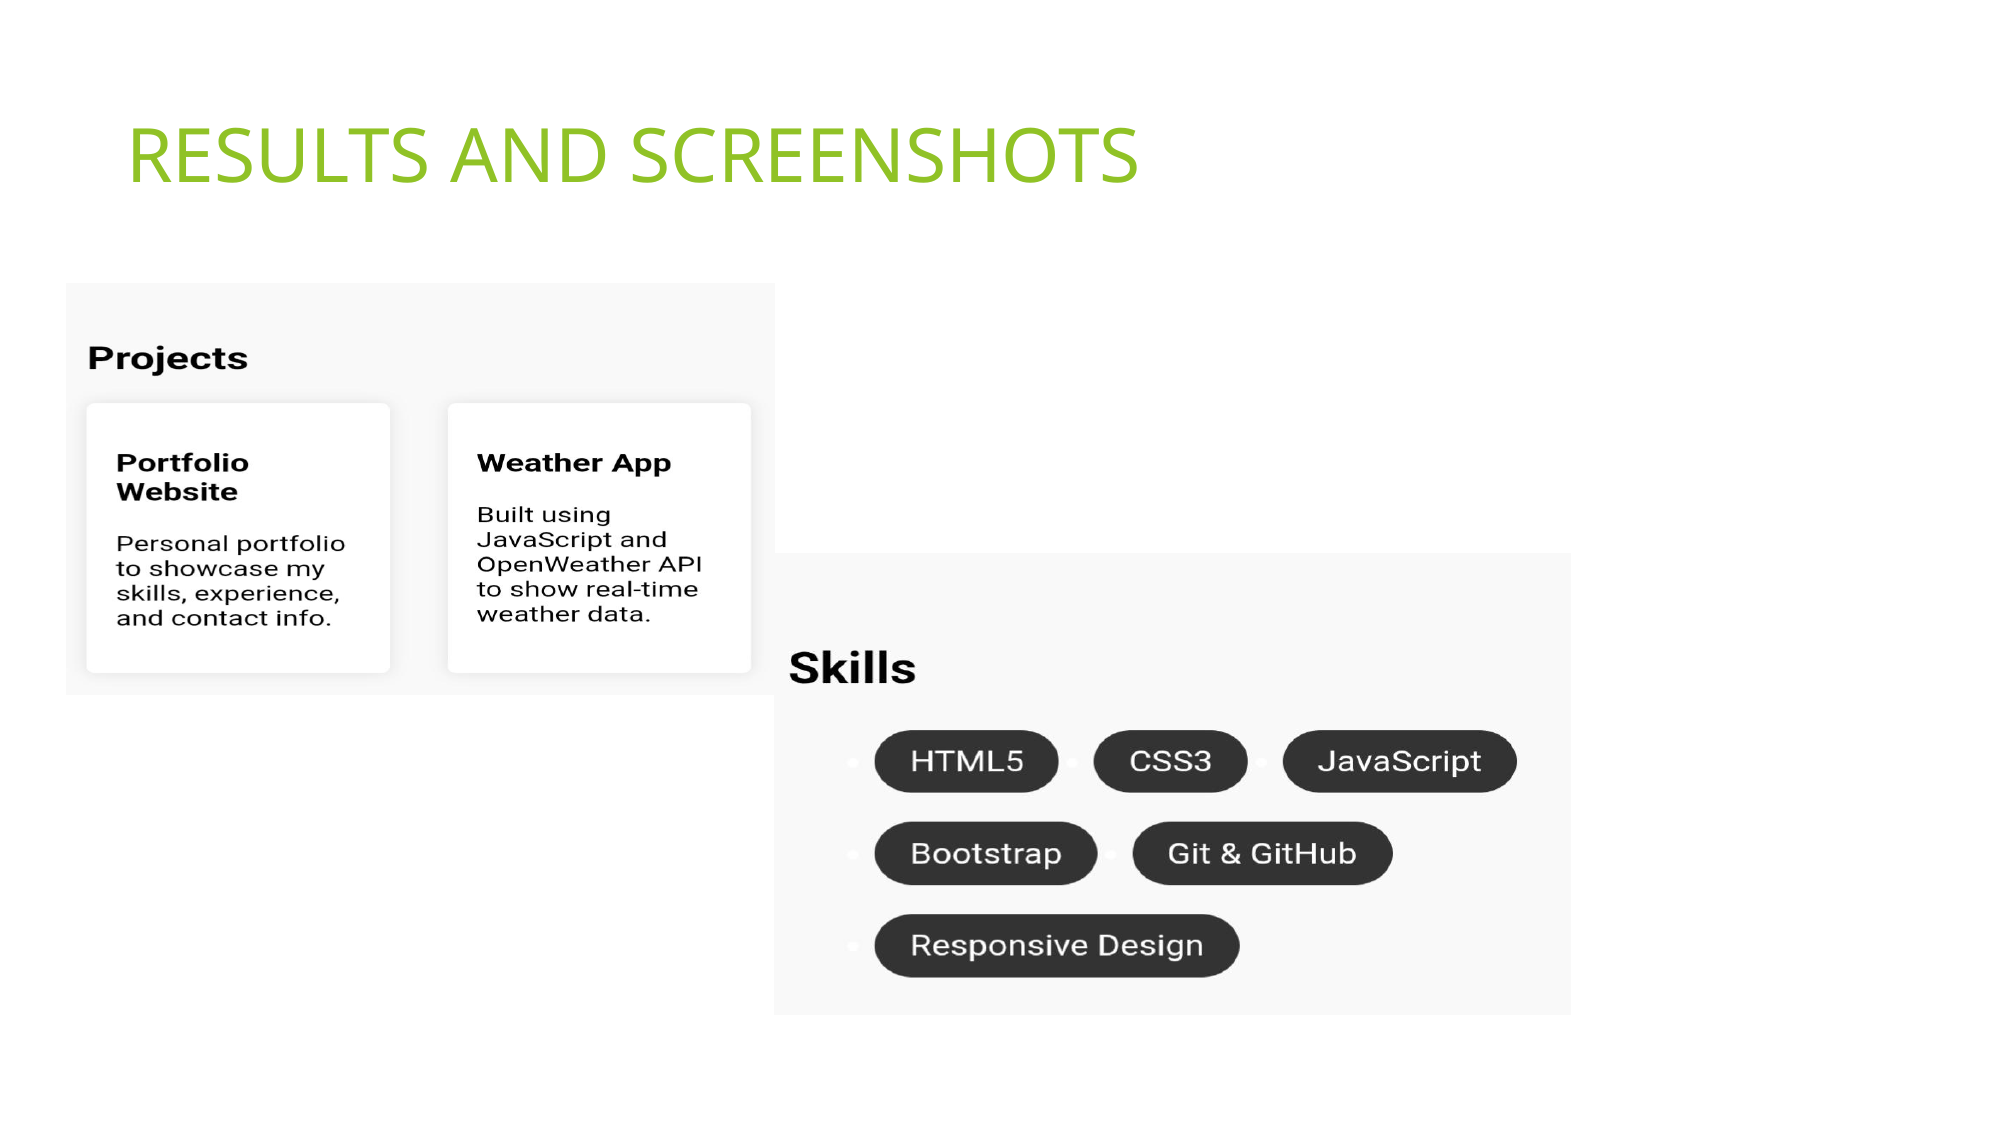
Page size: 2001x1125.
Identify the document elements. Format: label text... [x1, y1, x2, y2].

picture [66, 283, 1571, 1015]
title RESULTS AND SCREENSHOTS [111, 99, 1522, 317]
